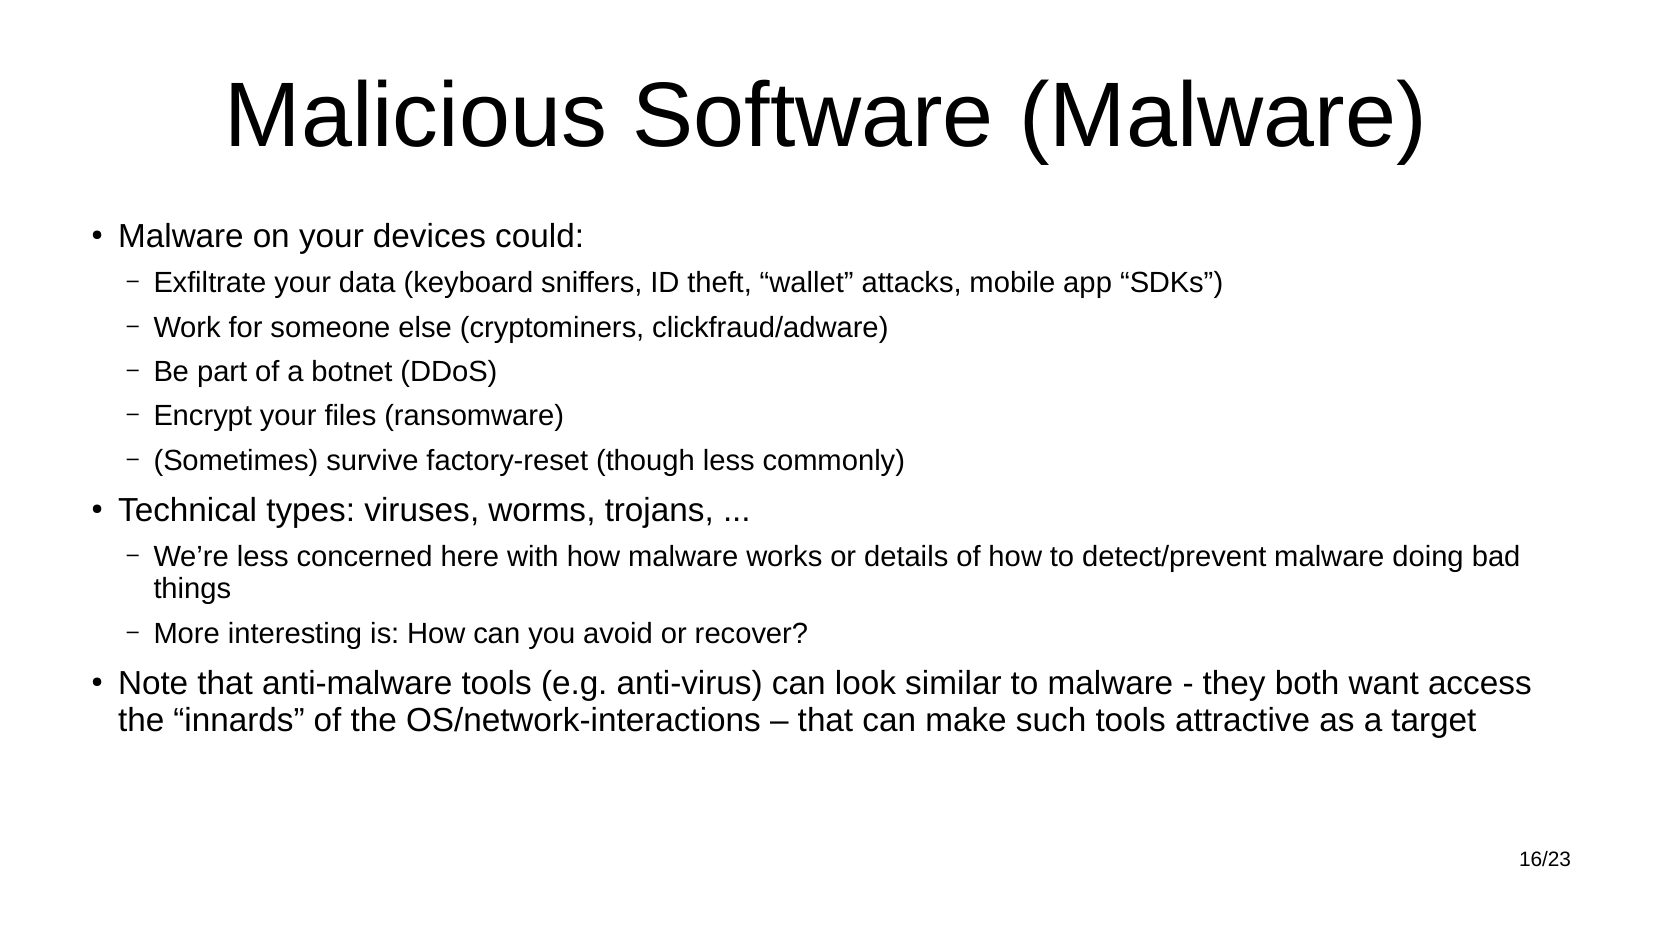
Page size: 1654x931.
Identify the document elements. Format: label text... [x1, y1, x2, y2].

title Malicious Software (Malware) [82, 37, 1571, 193]
list Malware on your devices could: Exfiltrate your data (keyboard sniffers, ID theft, “wallet” attacks, mobile app “SDKs”) Work for someone else (cryptominers, clickfraud/adware) Be part of a botnet (DDoS) Encrypt your files (ransomware) (Sometimes) survive factory-reset (though less commonly) Technical types: viruses, worms, trojans, ... We’re less concerned here with how malware works or details of how to detect/prevent malware doing bad things More interesting is: How can you avoid or recover? Note that anti-malware tools (e.g. anti-virus) can look similar to malware - they both want access the “innards” of the OS/network-interactions – that can make such tools attractive as a target [82, 217, 1571, 758]
